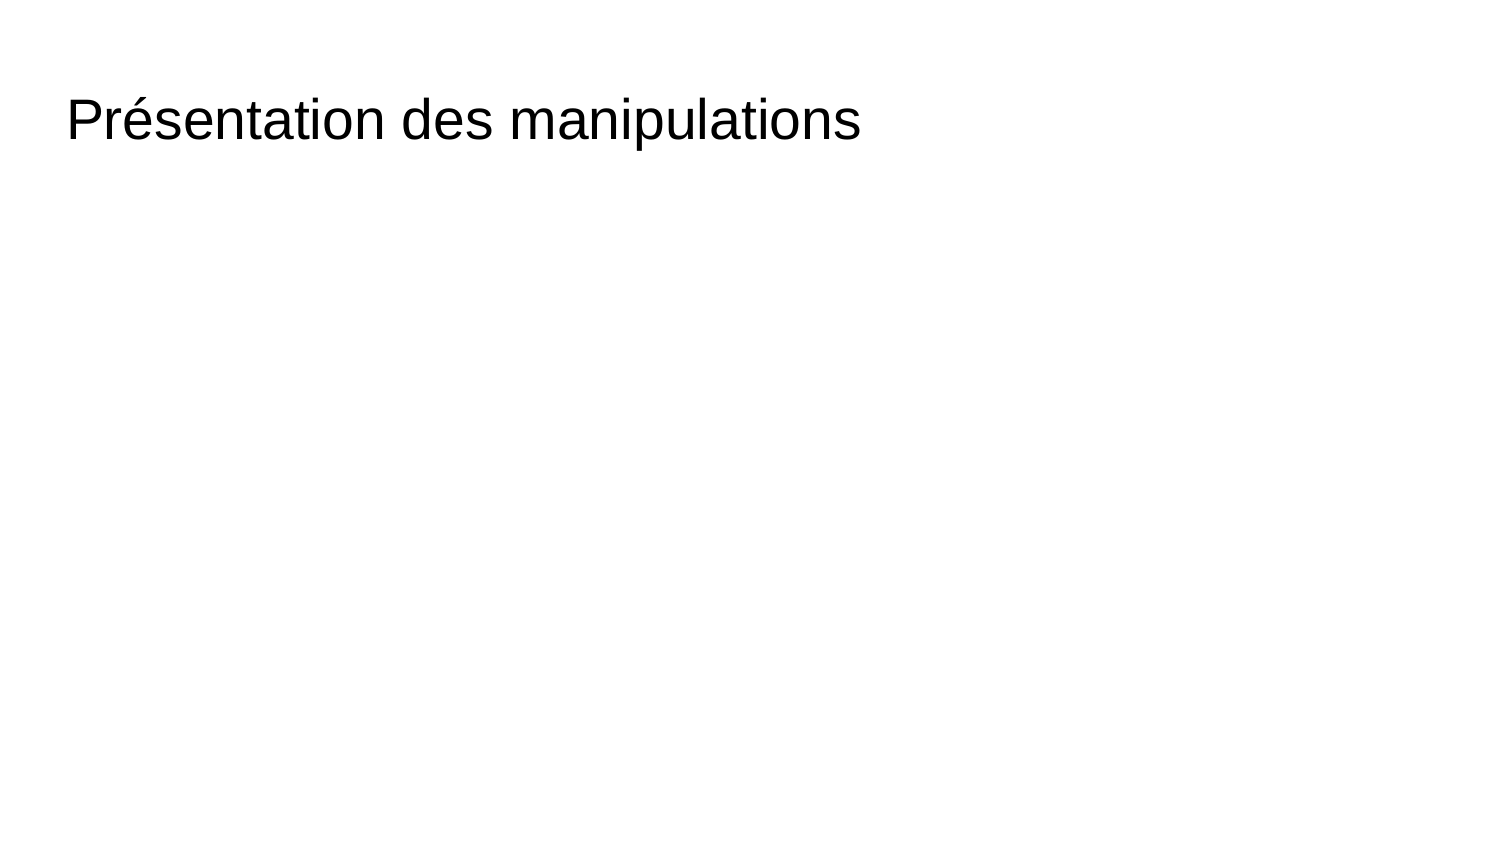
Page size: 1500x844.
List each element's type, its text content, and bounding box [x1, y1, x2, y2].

title Présentation des manipulations [51, 72, 1449, 167]
